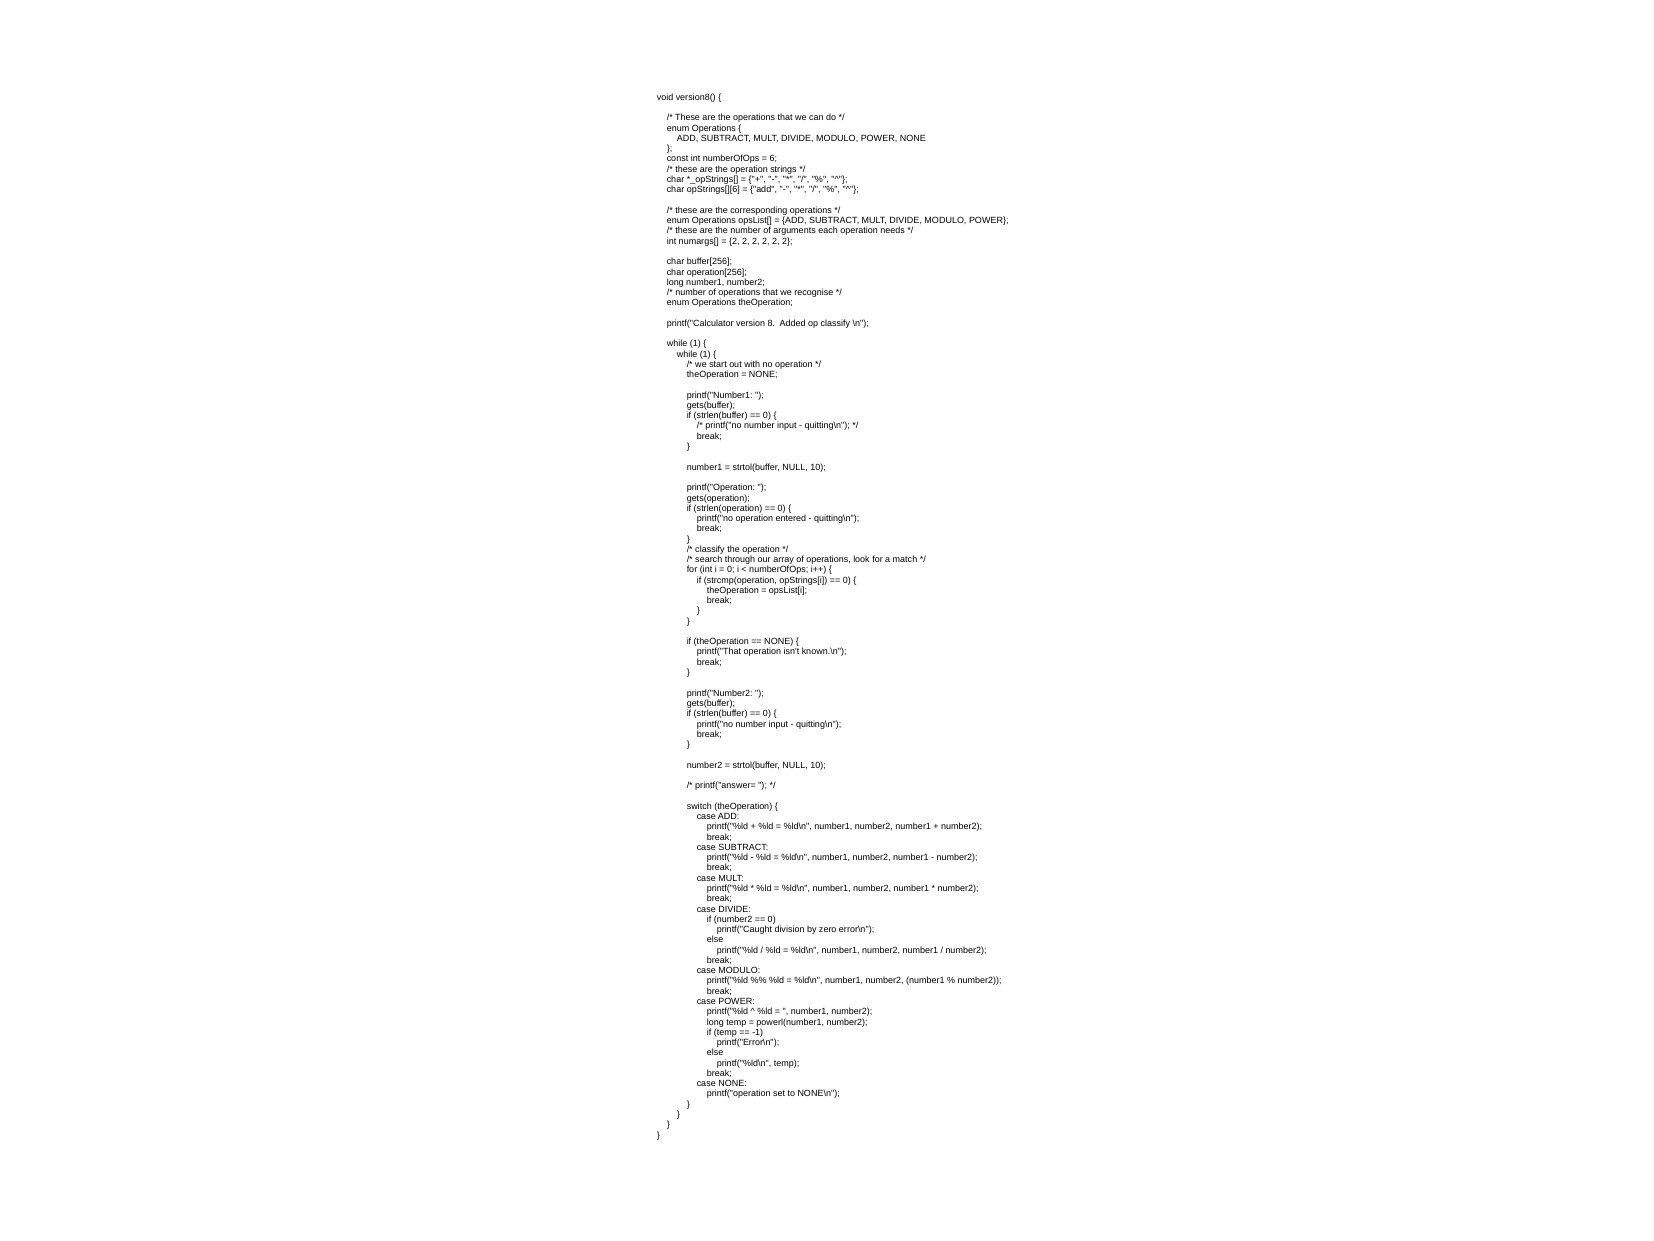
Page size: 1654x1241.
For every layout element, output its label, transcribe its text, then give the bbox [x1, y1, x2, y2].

subtitle void version8() { /* These are the operations that we can do */ enum Operations { ADD, SUBTRACT, MULT, DIVIDE, MODULO, POWER, NONE }; const int numberOfOps = 6; /* these are the operation strings */ char *_opStrings[] = {"+", "-", "*", "/", "%", "^"}; char opStrings[][6] = {"add", "-", "*", "/", "%", "^"}; /* these are the corresponding operations */ enum Operations opsList[] = {ADD, SUBTRACT, MULT, DIVIDE, MODULO, POWER}; /* these are the number of arguments each operation needs */ int numargs[] = {2, 2, 2, 2, 2, 2}; char buffer[256]; char operation[256]; long number1, number2; /* number of operations that we recognise */ enum Operations theOperation; printf("Calculator version 8. Added op classify \n"); while (1) { while (1) { /* we start out with no operation */ theOperation = NONE; printf("Number1: "); gets(buffer); if (strlen(buffer) == 0) { /* printf("no number input - quitting\n"); */ break; } number1 = strtol(buffer, NULL, 10); printf("Operation: "); gets(operation); if (strlen(operation) == 0) { printf("no operation entered - quitting\n"); break; } /* classify the operation */ /* search through our array of operations, look for a match */ for (int i = 0; i < numberOfOps; i++) { if (strcmp(operation, opStrings[i]) == 0) { theOperation = opsList[i]; break; } } if (theOperation == NONE) { printf("That operation isn't known.\n"); break; } printf("Number2: "); gets(buffer); if (strlen(buffer) == 0) { printf("no number input - quitting\n"); break; } number2 = strtol(buffer, NULL, 10); /* printf("answer= "); */ switch (theOperation) { case ADD: printf("%ld + %ld = %ld\n", number1, number2, number1 + number2); break; case SUBTRACT: printf("%ld - %ld = %ld\n", number1, number2, number1 - number2); break; case MULT: printf("%ld * %ld = %ld\n", number1, number2, number1 * number2); break; case DIVIDE: if (number2 == 0) printf("Caught division by zero error\n"); else printf("%ld / %ld = %ld\n", number1, number2, number1 / number2); break; case MODULO: printf("%ld %% %ld = %ld\n", number1, number2, (number1 % number2)); break; case POWER: printf("%ld ^ %ld = ", number1, number2); long temp = powerl(number1, number2); if (temp == -1) printf("Error\n"); else printf("%ld\n", temp); break; case NONE: printf("operation set to NONE\n"); } } } } [82, 82, 1583, 1158]
